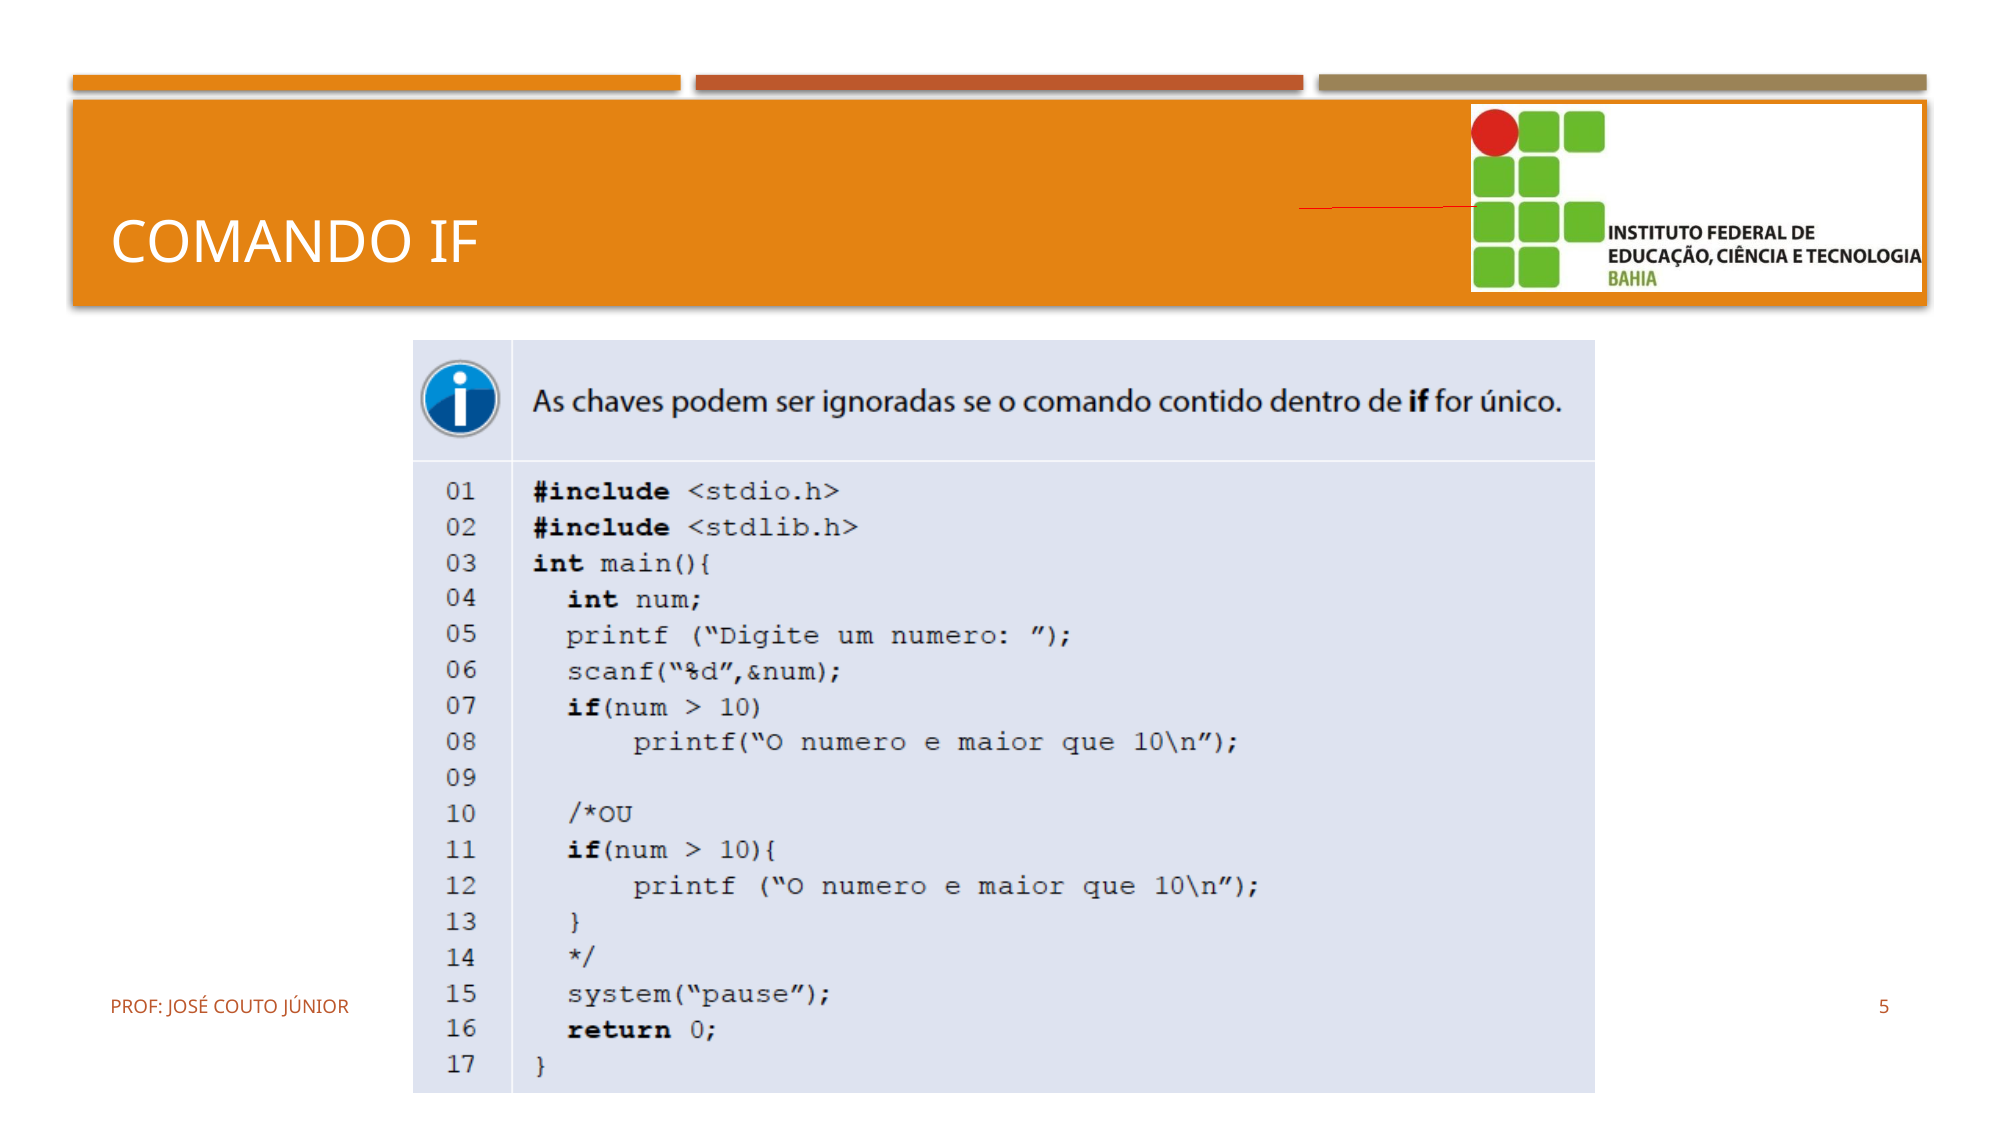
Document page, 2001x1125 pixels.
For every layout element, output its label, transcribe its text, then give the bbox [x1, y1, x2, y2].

footer Prof: José Couto Júnior [95, 976, 413, 1037]
title Comando IF [95, 119, 1471, 282]
picture [413, 340, 1595, 1093]
picture [1471, 104, 1922, 292]
